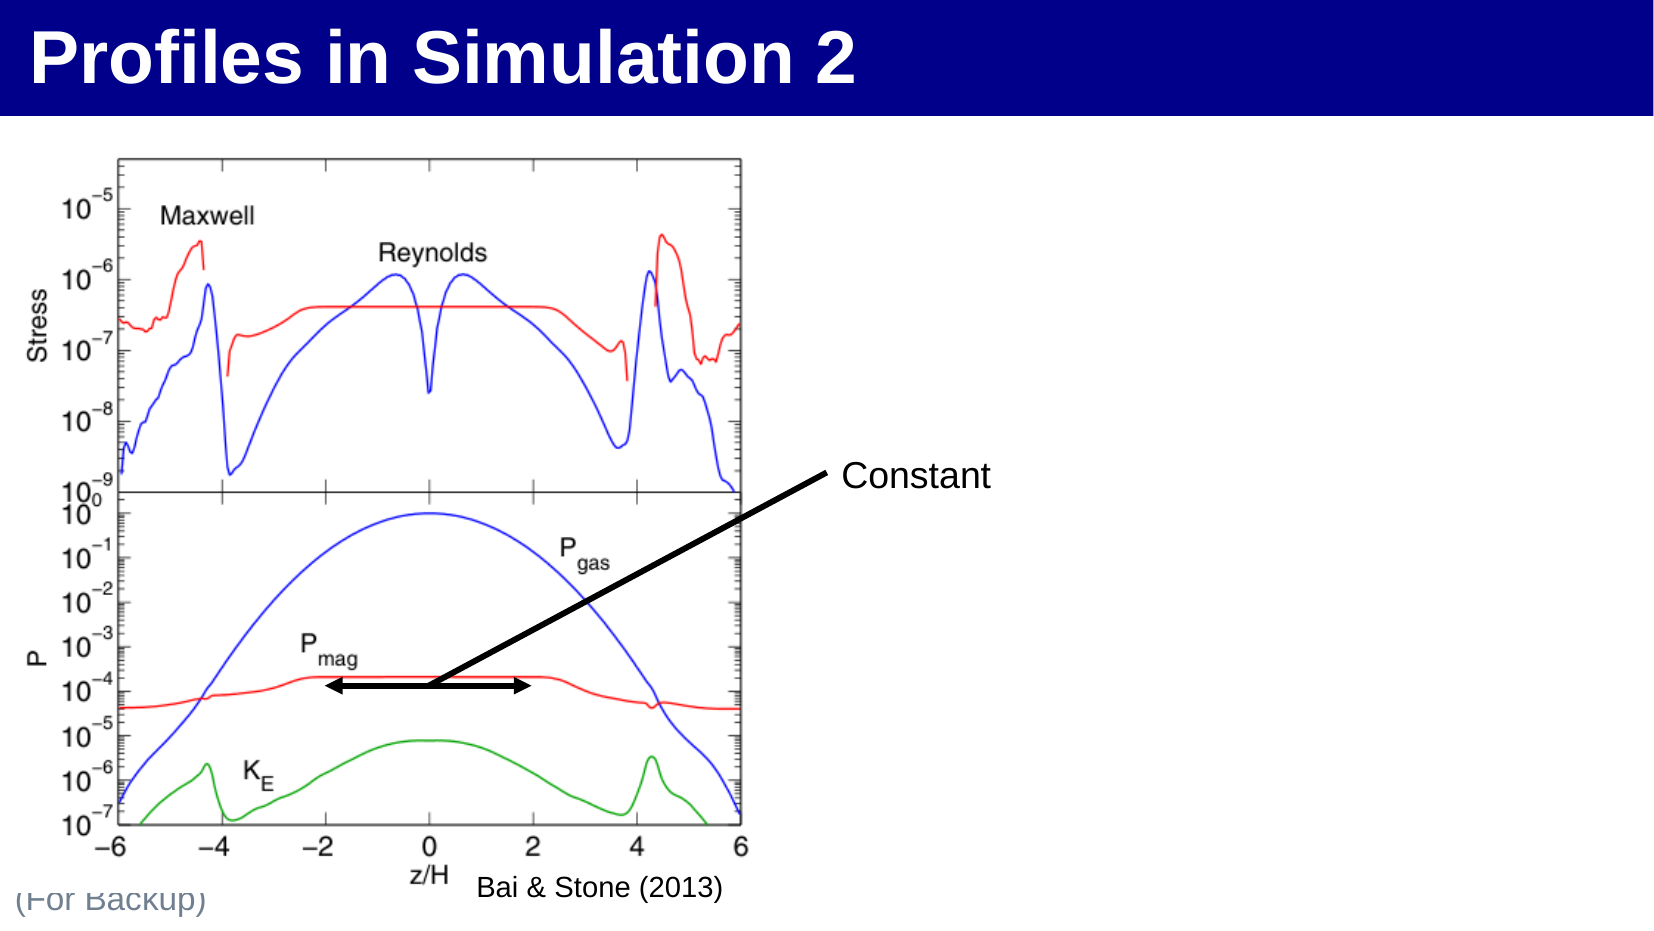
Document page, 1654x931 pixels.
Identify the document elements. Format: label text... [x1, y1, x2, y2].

picture [17, 148, 756, 893]
text_box Profiles in Simulation 2 [0, 0, 1654, 116]
text_box Bai & Stone (2013) [461, 863, 739, 916]
text_box Constant [826, 447, 1007, 505]
